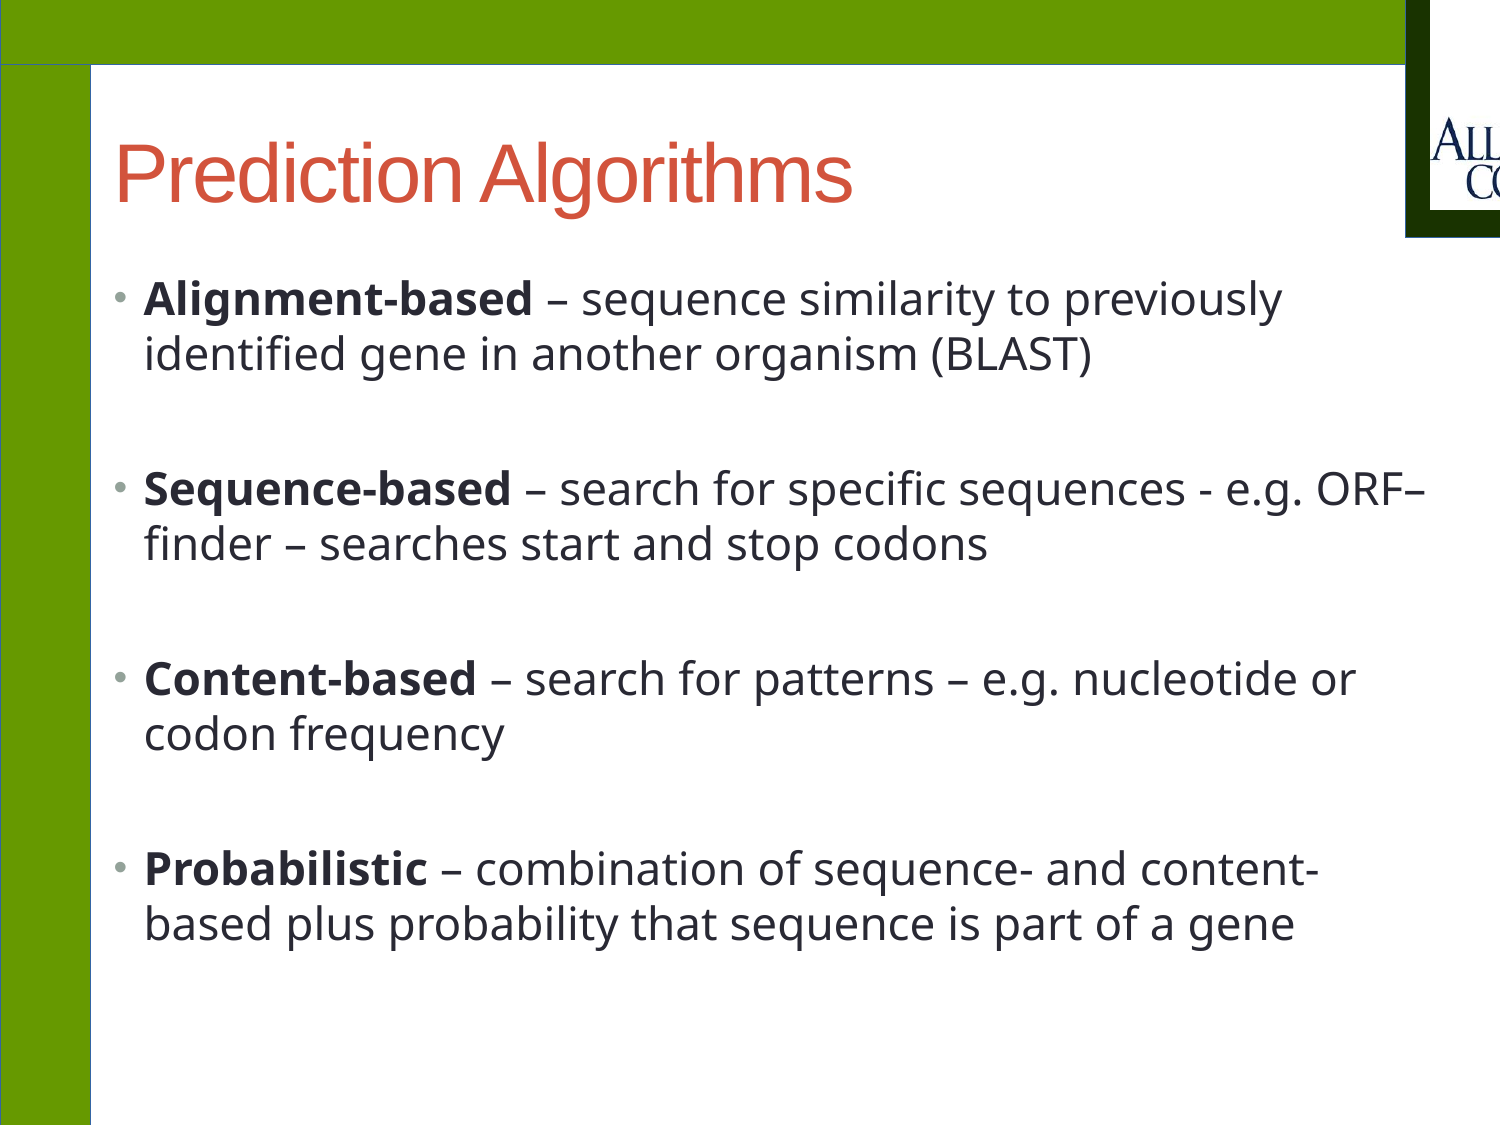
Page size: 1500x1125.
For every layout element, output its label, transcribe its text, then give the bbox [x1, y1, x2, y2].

title Prediction Algorithms [98, 87, 1449, 250]
text_box [0, 0, 1500, 1125]
picture [1430, 0, 1500, 210]
list Alignment-based – sequence similarity to previously identified gene in another organism (BLAST) Sequence-based – search for specific sequences - e.g. ORF–finder – searches start and stop codons Content-based – search for patterns – e.g. nucleotide or codon frequency Probabilistic – combination of sequence- and content-based plus probability that sequence is part of a gene [98, 262, 1449, 1021]
